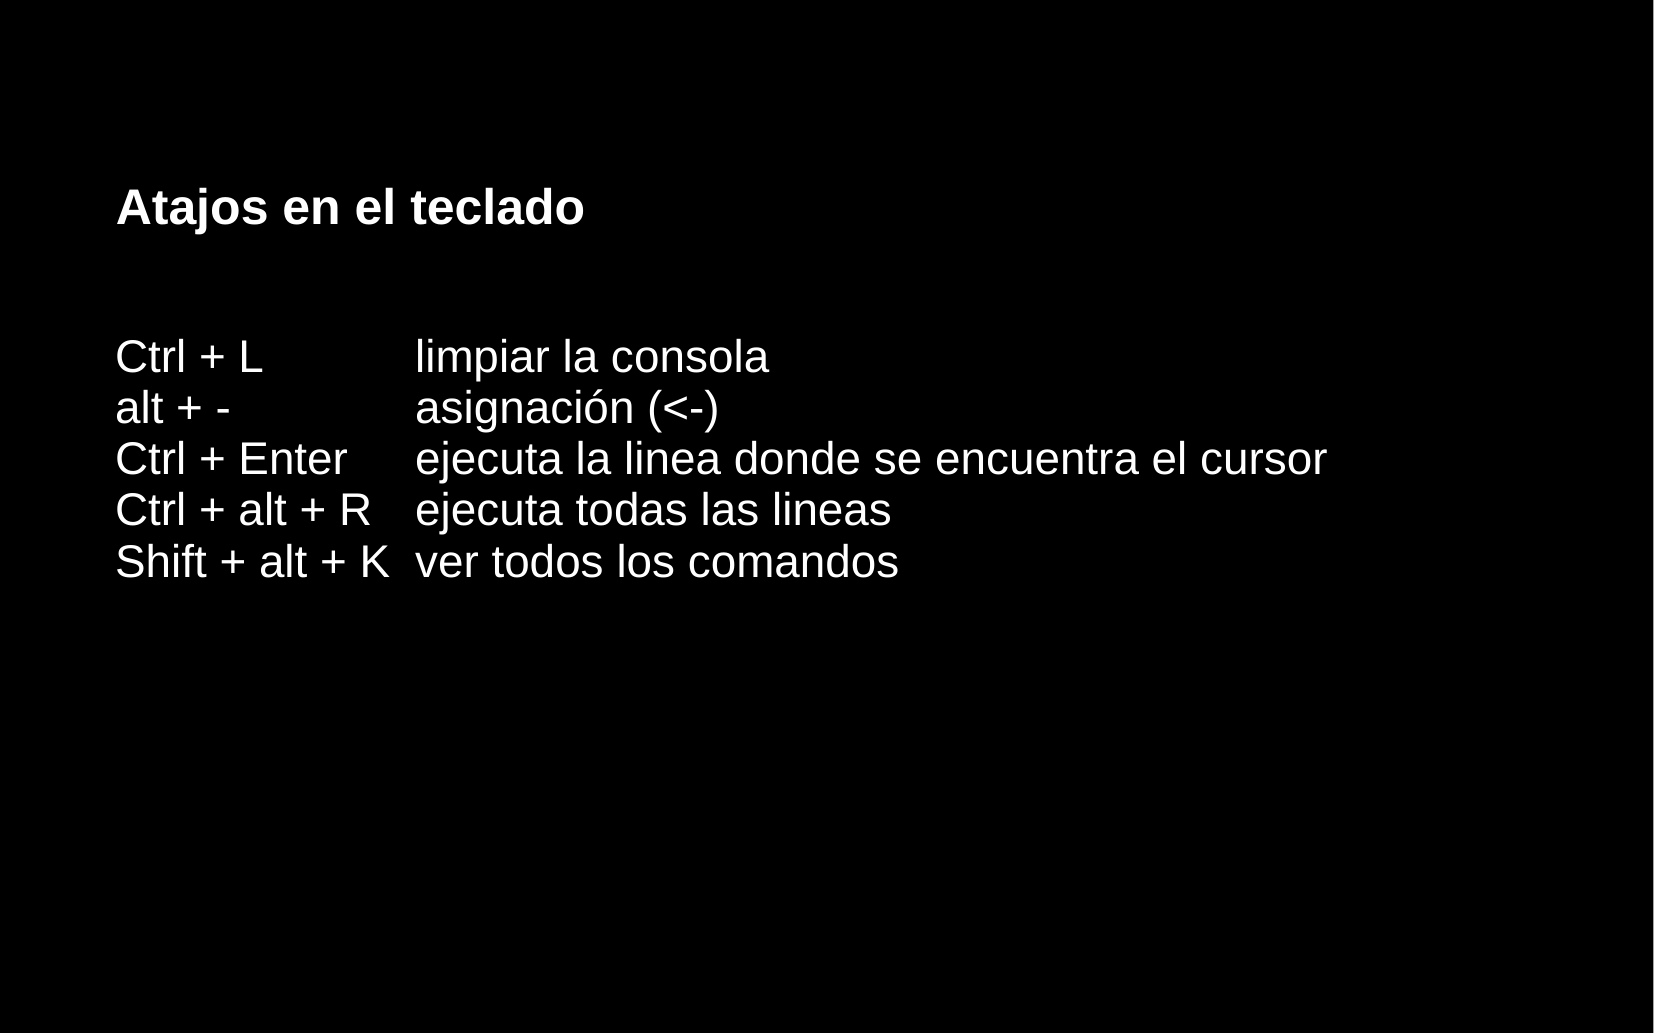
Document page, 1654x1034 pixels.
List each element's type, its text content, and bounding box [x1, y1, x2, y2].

title Atajos en el teclado [115, 154, 1654, 260]
title Ctrl + L limpiar la consola alt + - asignación (<-) Ctrl + Enter ejecuta la linea donde se encuentra el cursor Ctrl + alt + R ejecuta todas las lineas Shift + alt + K ver todos los comandos [115, 303, 1571, 665]
